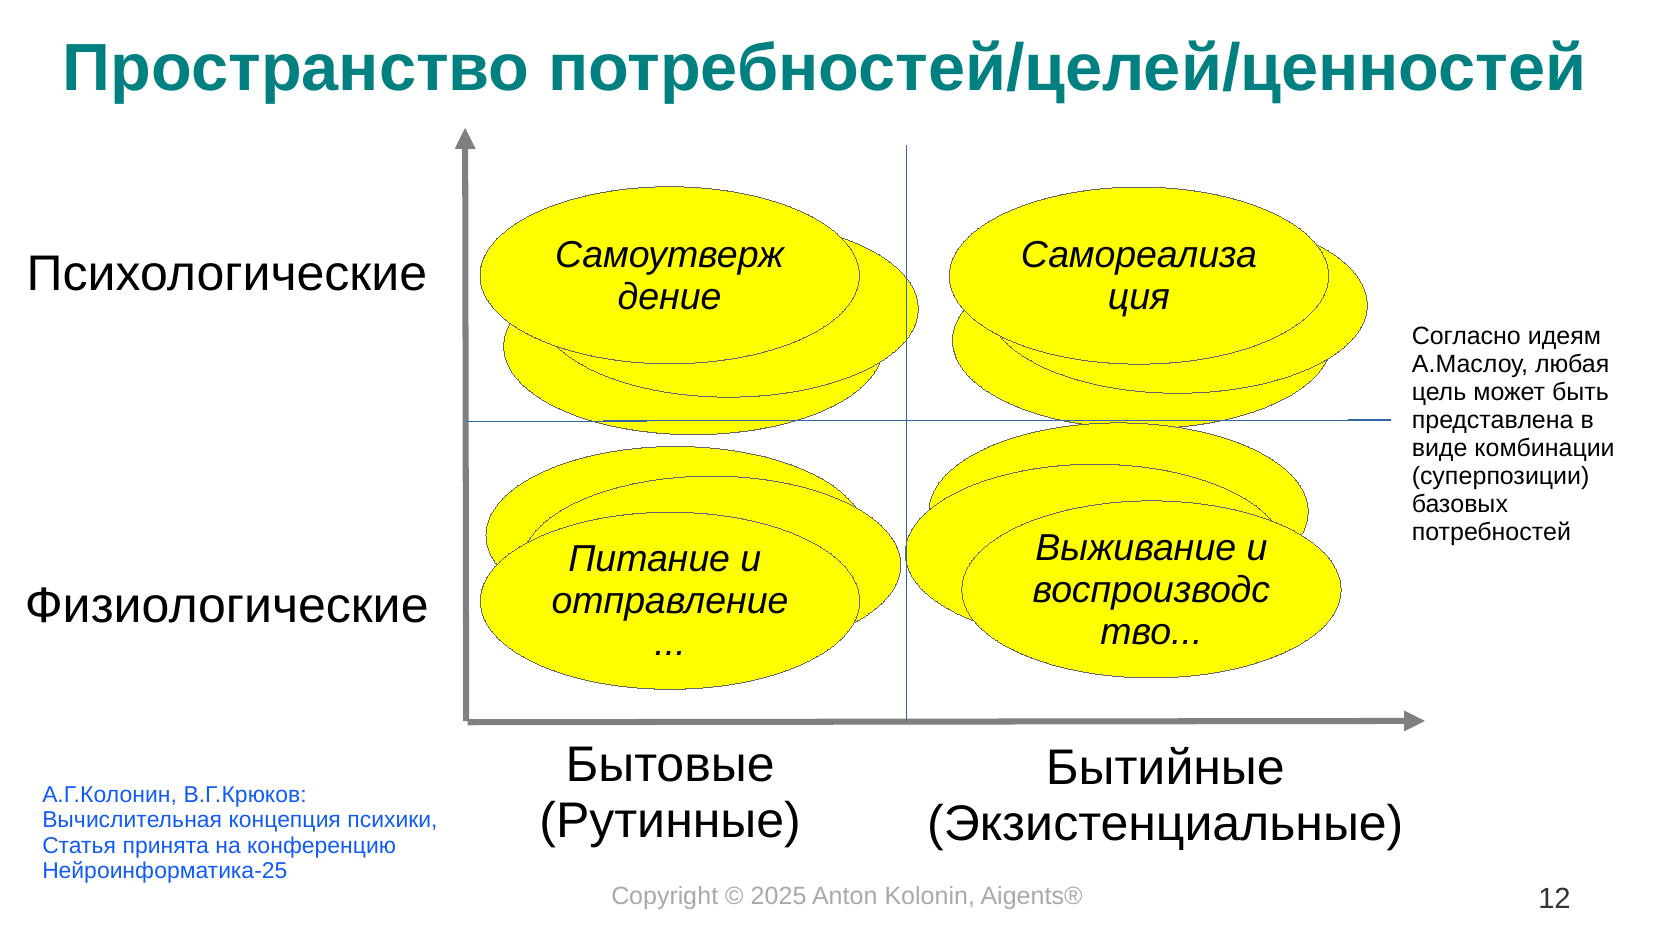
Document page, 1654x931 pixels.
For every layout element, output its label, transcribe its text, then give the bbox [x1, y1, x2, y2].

text_box Пространство потребностей/целей/ценностей [0, 0, 1652, 138]
text_box Выживание и воспроизводство... [961, 500, 1342, 678]
text_box Самореализация [949, 187, 1329, 365]
text_box Физиологические [10, 567, 444, 643]
text_box Самоутверждение [480, 186, 860, 364]
text_box [952, 244, 1368, 420]
text_box А.Г.Колонин, В.Г.Крюков: Вычислительная концепция психики, Статья принята на конференцию Нейроинформатика-25 [27, 773, 453, 891]
text_box [595, 421, 795, 435]
text_box [503, 237, 906, 421]
text_box Психологические [11, 235, 442, 311]
text_box [485, 446, 901, 623]
text_box [907, 421, 1309, 621]
text_box Питание и отправление... [480, 512, 860, 690]
text_box [907, 278, 919, 339]
text_box Бытийные (Экзистенциальные) [912, 731, 1419, 858]
text_box Согласно идеям А.Маслоу, любая цель может быть представлена в виде комбинации (суперпозиции) базовых потребностей [1397, 314, 1651, 553]
text_box Бытовые (Рутинные) [524, 729, 816, 856]
